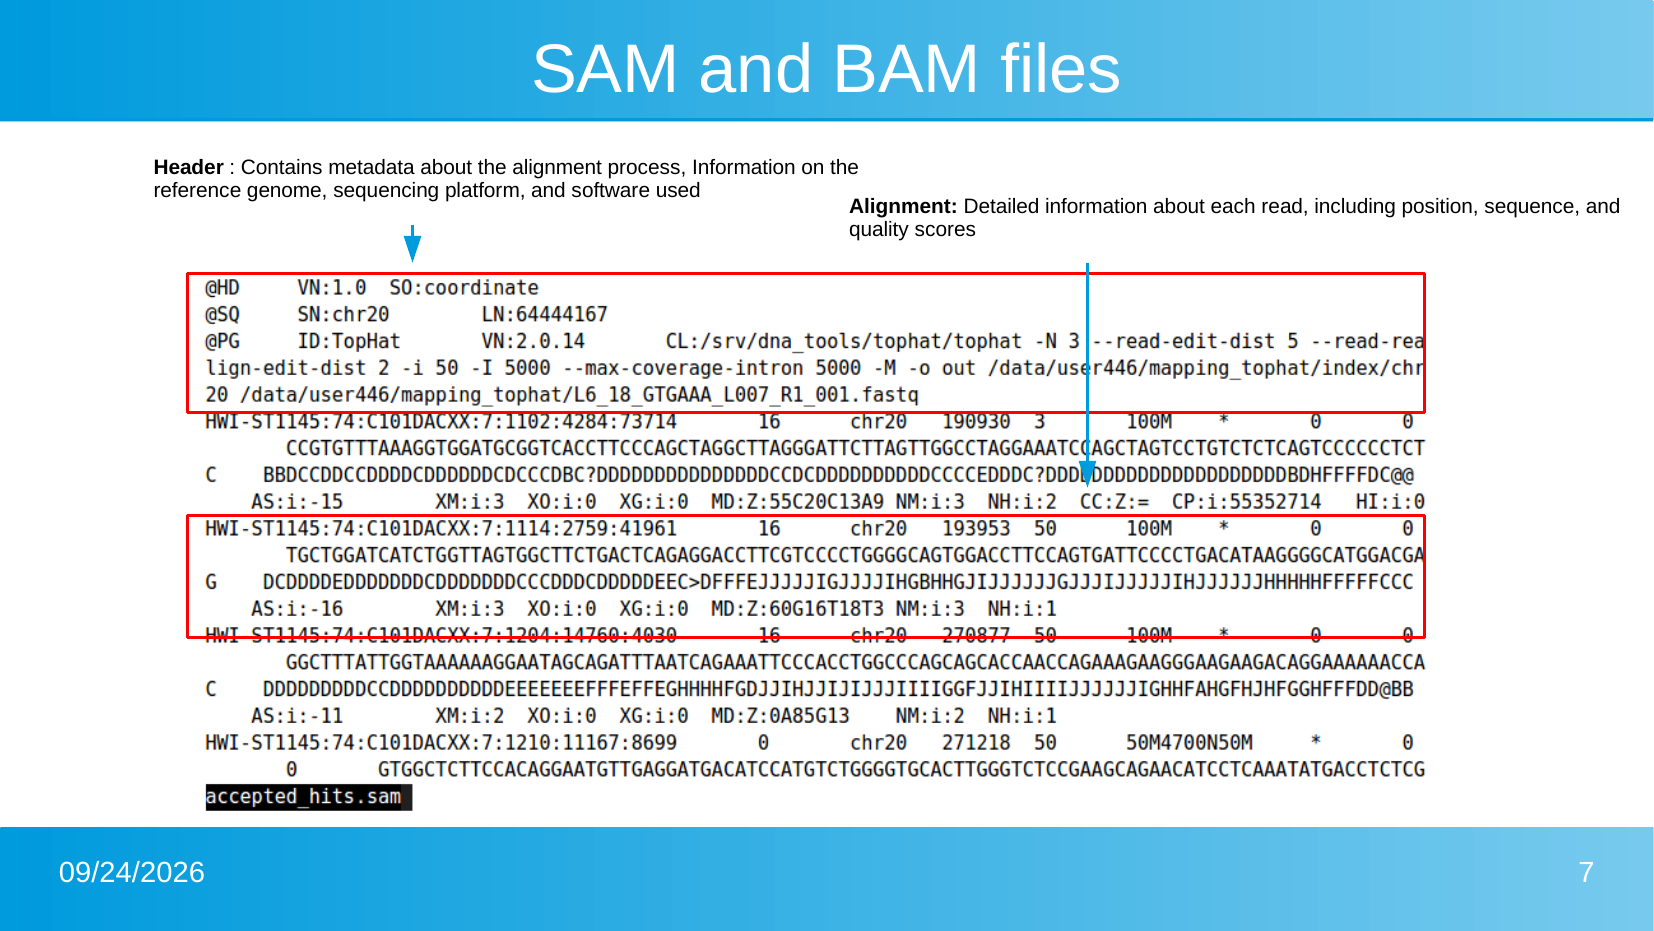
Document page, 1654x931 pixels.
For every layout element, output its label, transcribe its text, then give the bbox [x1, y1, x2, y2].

picture [187, 273, 1446, 826]
text_box [187, 273, 1086, 413]
text_box [1089, 273, 1425, 413]
text_box [187, 515, 1425, 638]
text_box Header : Contains metadata about the alignment process, Information on the reference genome, sequencing platform, and software used [138, 147, 889, 223]
title SAM and BAM files [59, 29, 1595, 108]
text_box Alignment: Detailed information about each read, including position, sequence, and quality scores [834, 186, 1654, 226]
